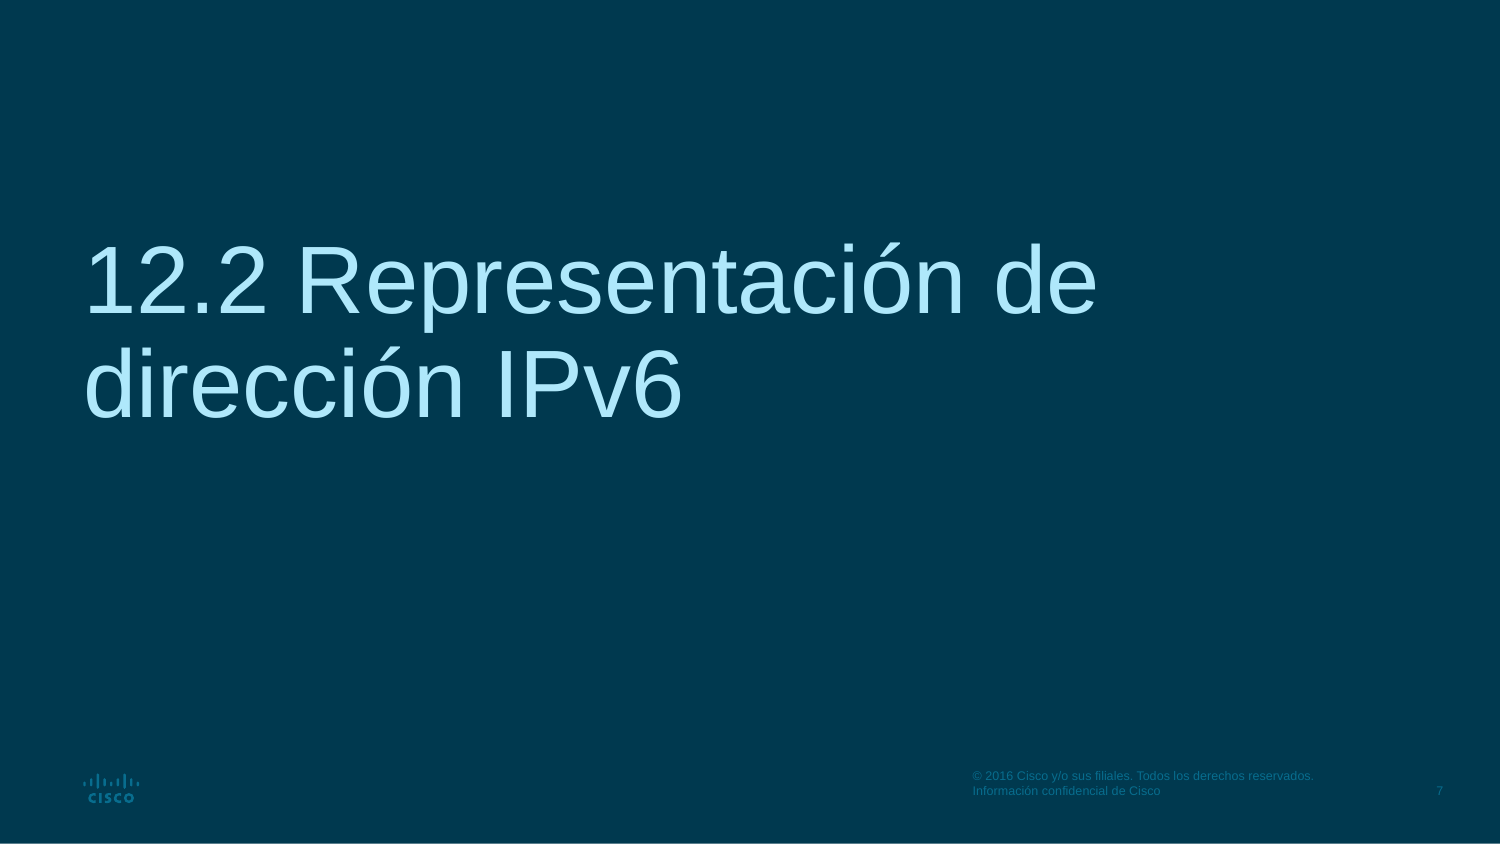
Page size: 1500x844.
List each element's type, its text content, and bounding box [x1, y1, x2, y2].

title 12.2 Representación de dirección IPv6 [68, 293, 1356, 446]
